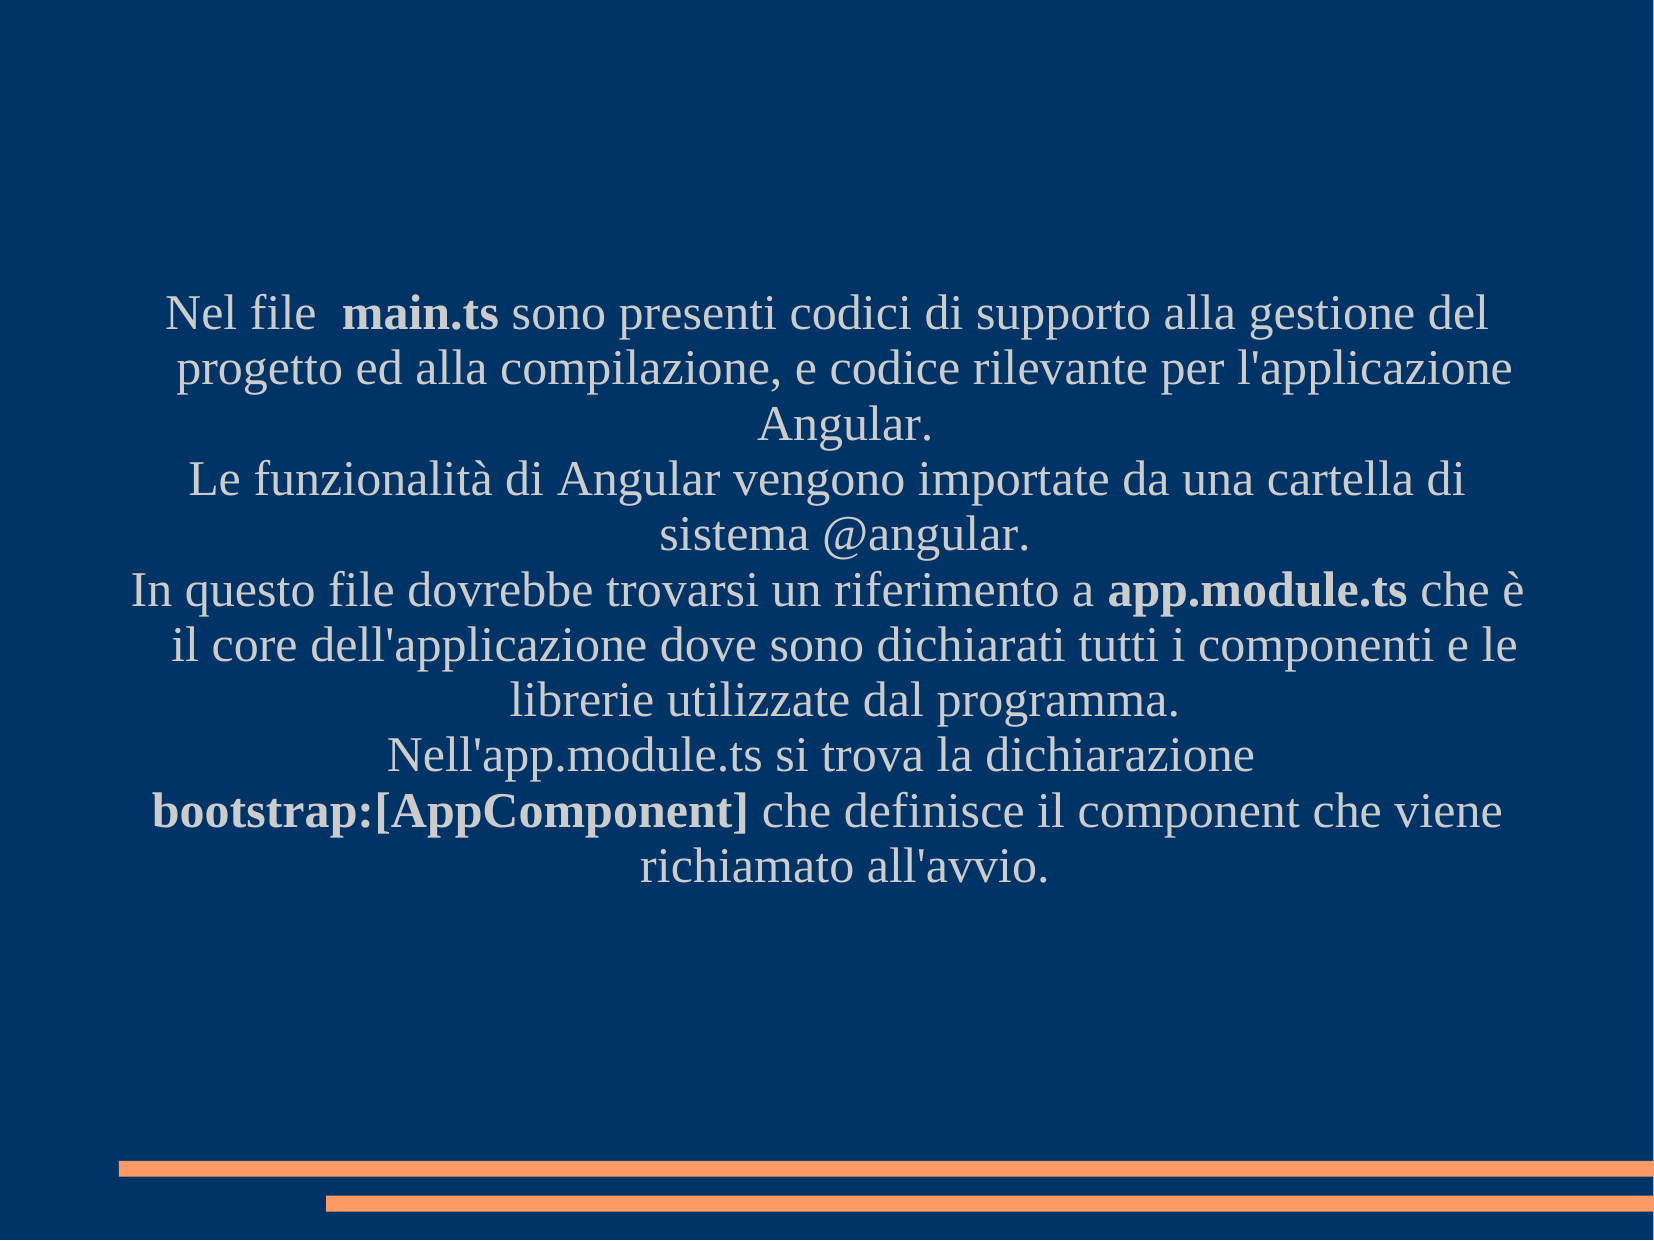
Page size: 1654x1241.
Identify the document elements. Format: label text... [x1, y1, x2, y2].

subtitle Nel file main.ts sono presenti codici di supporto alla gestione del progetto ed alla compilazione, e codice rilevante per l'applicazione Angular. Le funzionalità di Angular vengono importate da una cartella di sistema @angular. In questo file dovrebbe trovarsi un riferimento a app.module.ts che è il core dell'applicazione dove sono dichiarati tutti i componenti e le librerie utilizzate dal programma. Nell'app.module.ts si trova la dichiarazione bootstrap:[AppComponent] che definisce il component che viene richiamato all'avvio. [121, 46, 1534, 1132]
